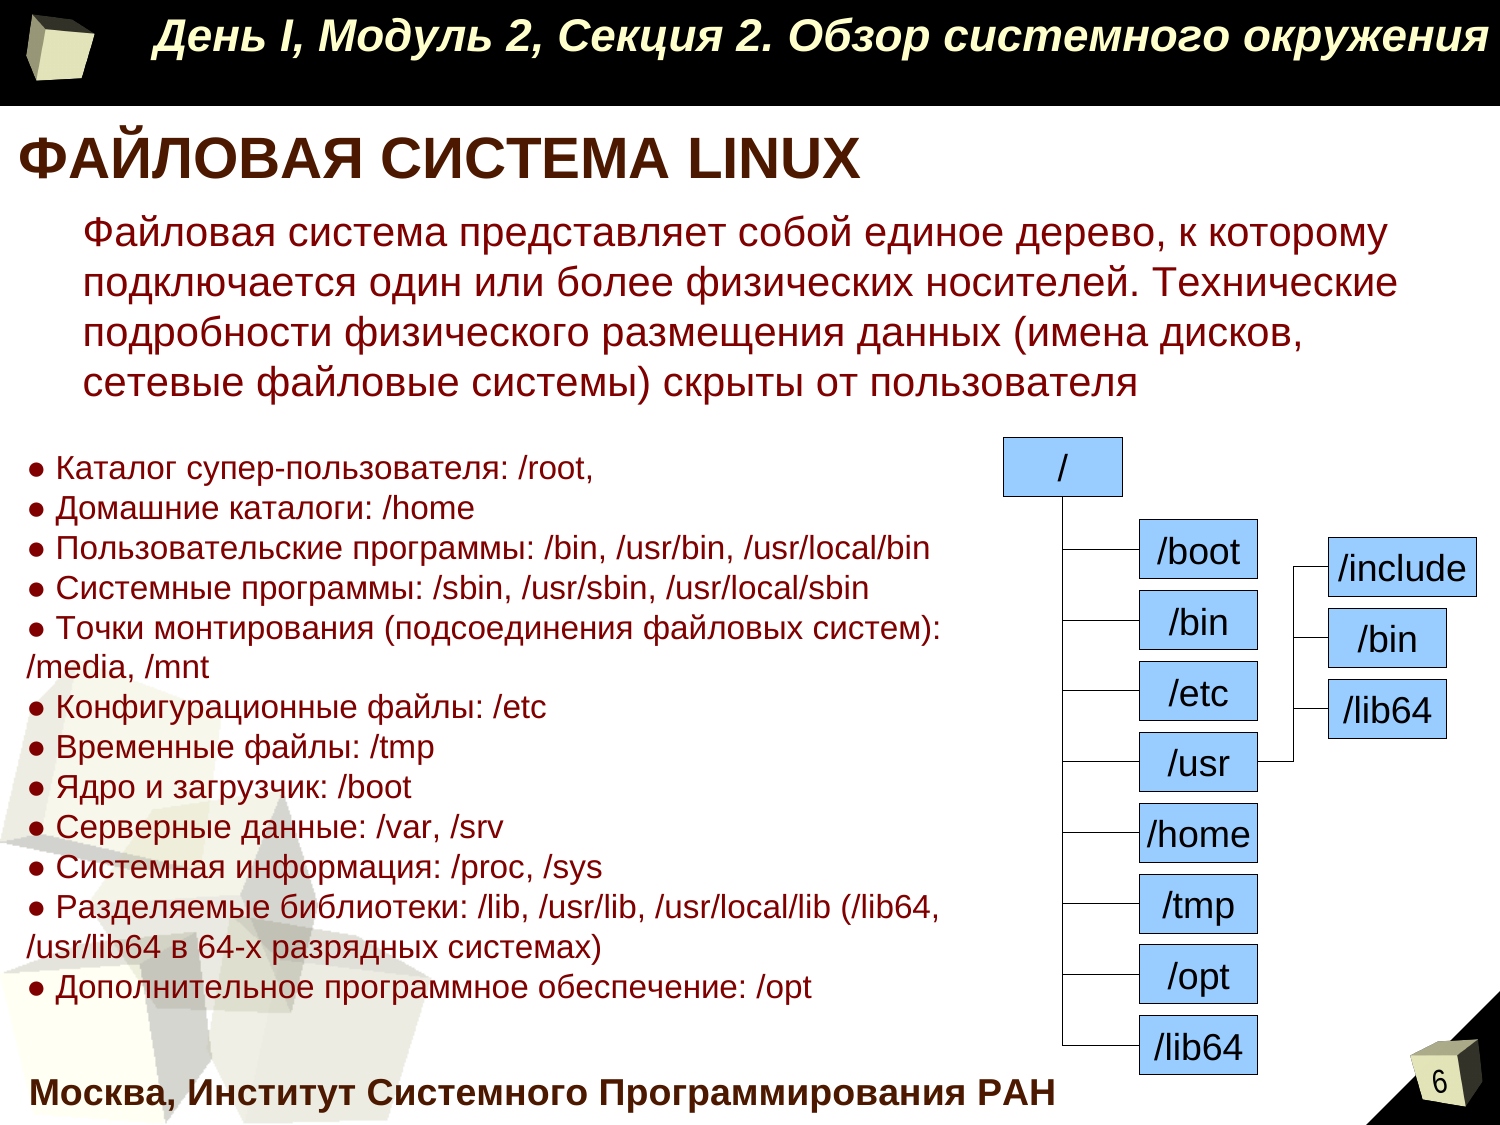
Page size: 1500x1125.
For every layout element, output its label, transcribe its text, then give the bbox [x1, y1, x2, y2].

text_box /bin [1328, 608, 1447, 668]
picture [423, 1088, 433, 1102]
text_box /include [1328, 537, 1477, 597]
text_box /home [1139, 803, 1258, 863]
text_box /boot [1139, 519, 1258, 579]
text_box Файловая система представляет собой единое дерево, к которому подключается один или более физических носителей. Технические подробности физического размещения данных (имена дисков, сетевые файловые системы) скрыты от пользователя [67, 197, 1418, 413]
text_box /lib64 [1139, 1015, 1258, 1075]
text_box ● Каталог супер-пользователя: /root, ● Домашние каталоги: /home ● Пользовательские программы: /bin, /usr/bin, /usr/local/bin ● Системные программы: /sbin, /usr/sbin, /usr/local/sbin ● Точки монтирования (подсоединения файловых систем): /media, /mnt ● Конфигурационные файлы: /etc ● Временные файлы: /tmp ● Ядро и загрузчик: /boot ● Серверные данные: /var, /srv ● Системная информация: /proc, /sys ● Разделяемые библиотеки: /lib, /usr/lib, /usr/local/lib (/lib64, /usr/lib64 в 64-х разрядных системах) ● Дополнительное программное обеспечение: /opt [11, 438, 1062, 1013]
text_box /usr [1139, 732, 1258, 792]
text_box ФАЙЛОВАЯ СИСТЕМА LINUX [4, 112, 1500, 198]
text_box /bin [1139, 590, 1258, 650]
picture [0, 659, 433, 1125]
text_box /lib64 [1328, 679, 1447, 739]
text_box /opt [1139, 944, 1258, 1004]
text_box /tmp [1139, 874, 1258, 934]
text_box / [1003, 437, 1123, 497]
text_box /etc [1139, 661, 1258, 721]
